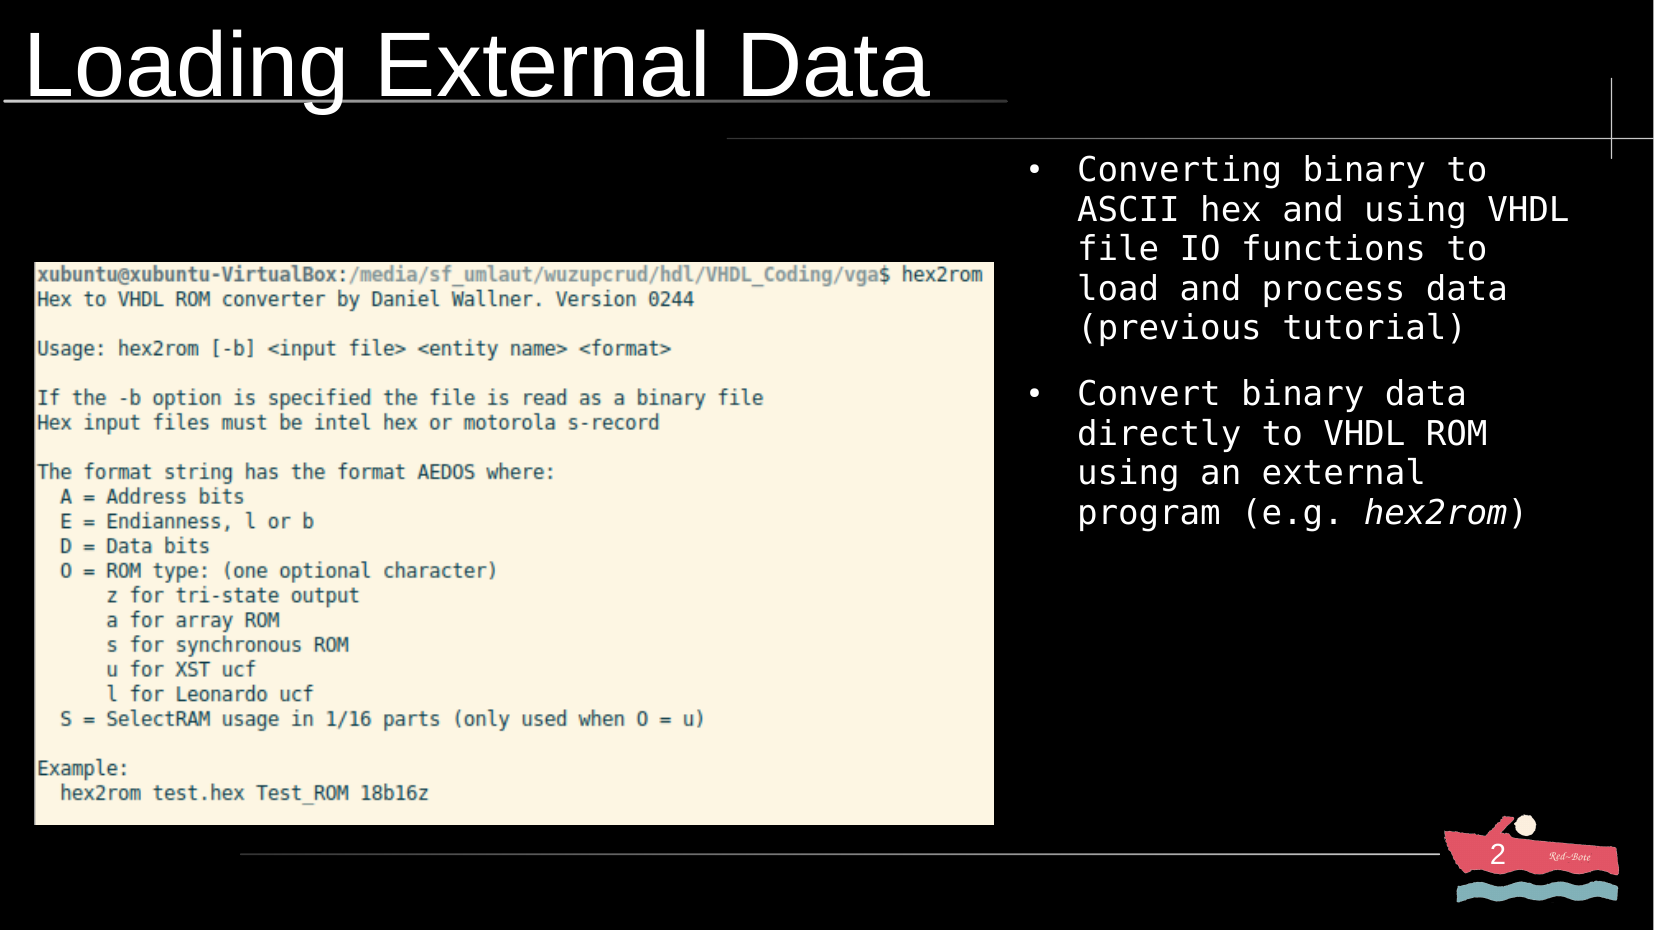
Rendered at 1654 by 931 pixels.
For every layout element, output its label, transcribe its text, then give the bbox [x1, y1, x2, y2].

list Converting binary to ASCII hex and using VHDL file IO functions to load and process data (previous tutorial) Convert binary data directly to VHDL ROM using an external program (e.g. hex2rom) [1012, 150, 1589, 601]
title Loading External Data [23, 11, 1589, 119]
picture [1440, 807, 1625, 908]
picture [34, 262, 994, 826]
